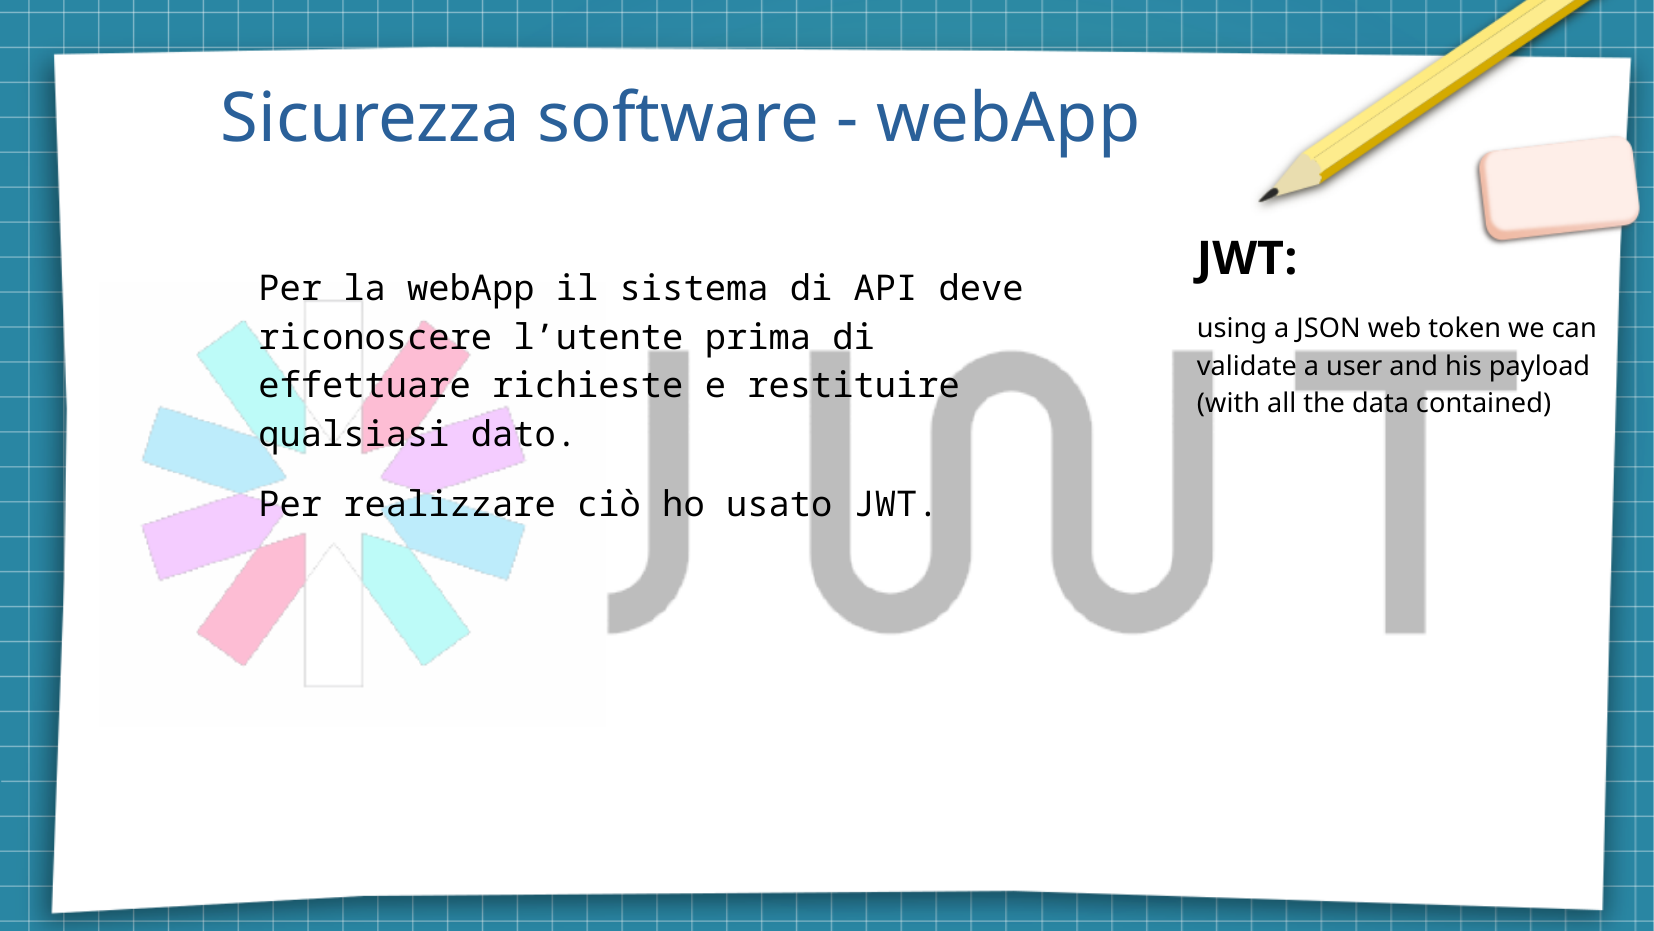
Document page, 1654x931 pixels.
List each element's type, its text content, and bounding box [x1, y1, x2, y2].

list JWT: using a JSON web token we can validate a user and his payload (with all the data contained) [1130, 225, 1613, 445]
list Per la webApp il sistema di API deve riconoscere l’utente prima di effettuare richieste e restituire qualsiasi dato. Per realizzare ciò ho usato JWT. [187, 192, 1051, 601]
picture [0, 0, 1654, 931]
title Sicurezza software - webApp [0, 37, 1426, 193]
